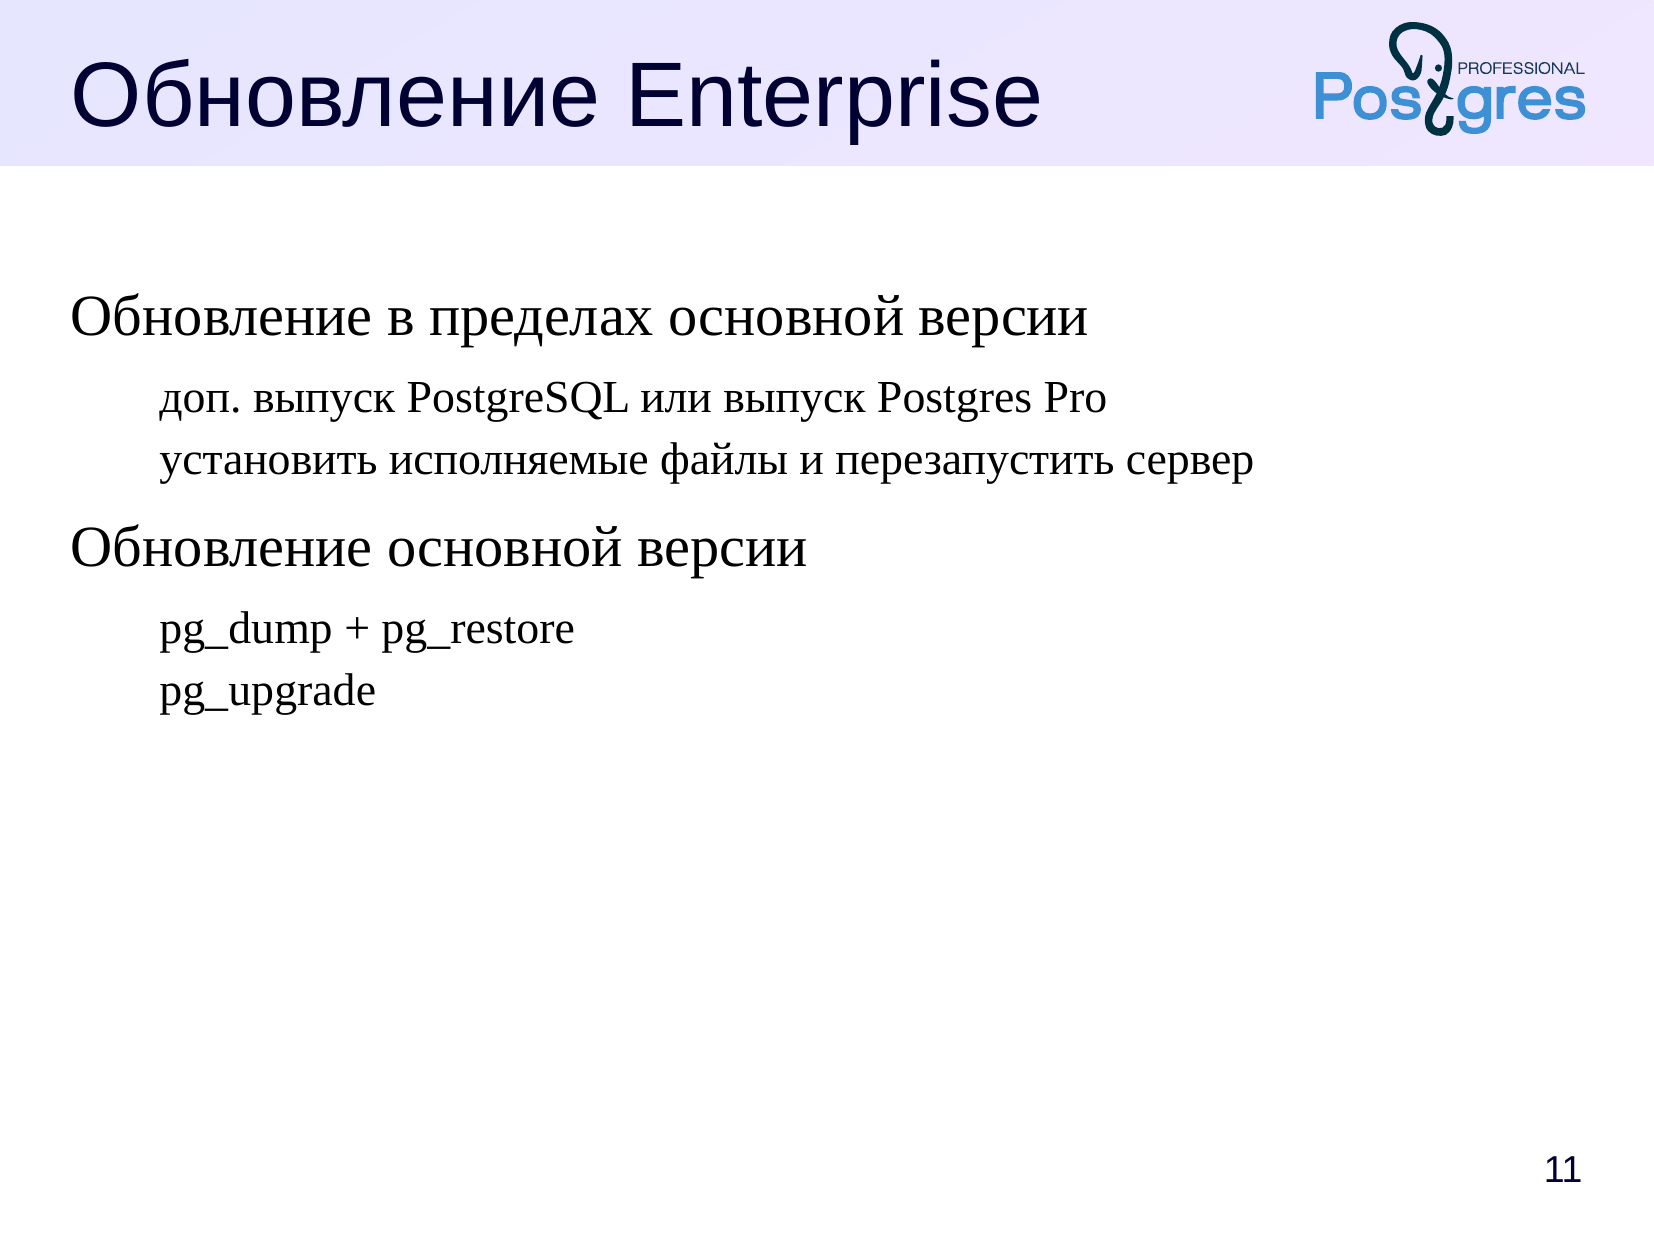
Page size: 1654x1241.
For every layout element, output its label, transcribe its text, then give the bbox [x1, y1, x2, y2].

list Обновление в пределах основной версии доп. выпуск PostgreSQL или выпуск Postgres Pro установить исполняемые файлы и перезапустить сервер Обновление основной версии pg_dump + pg_restore pg_upgrade [70, 283, 1583, 1141]
title Обновление Enterprise [70, 43, 1241, 147]
